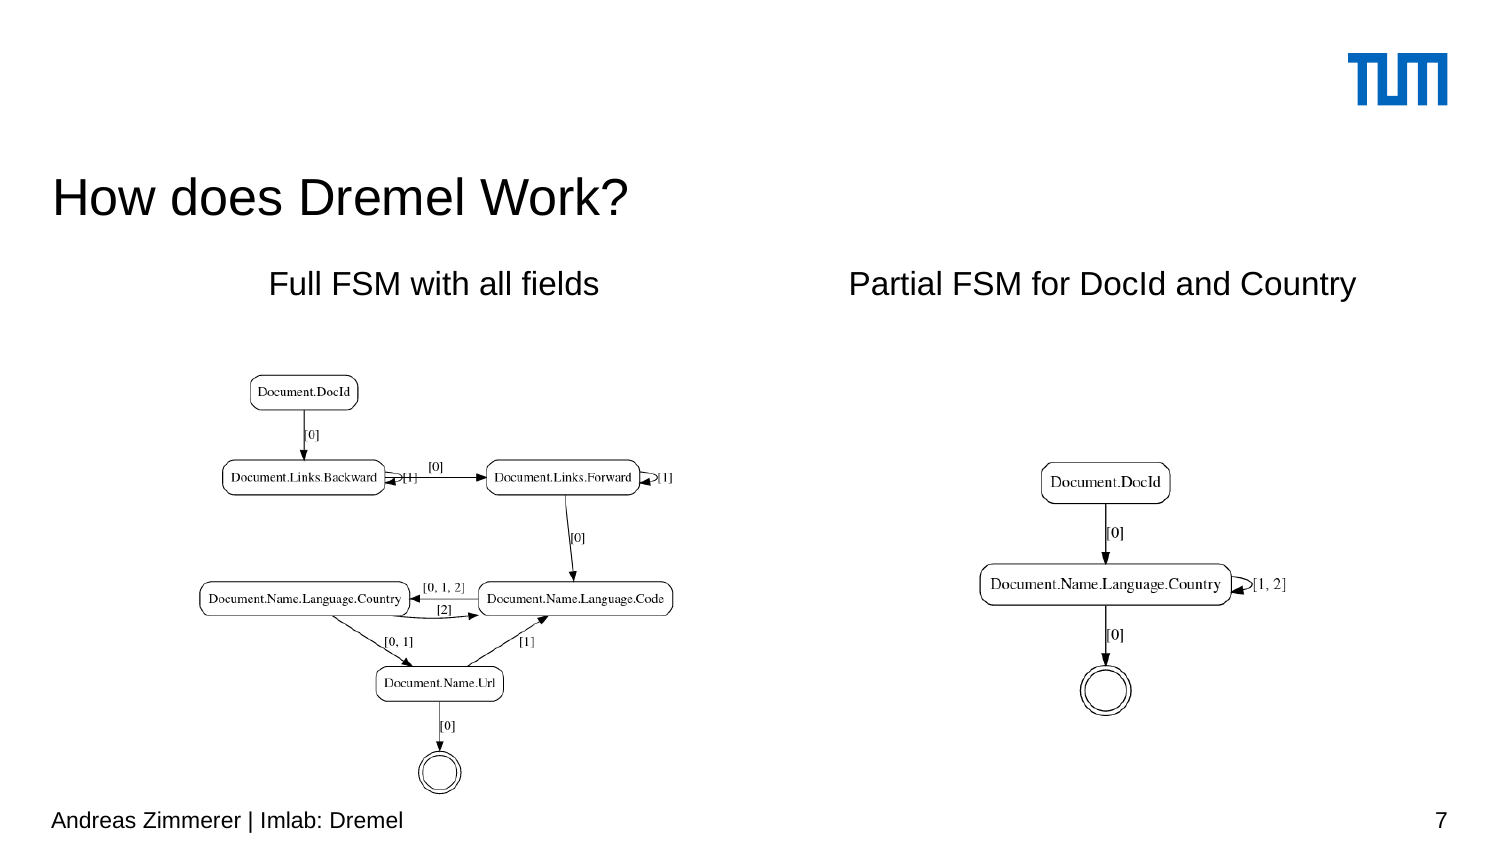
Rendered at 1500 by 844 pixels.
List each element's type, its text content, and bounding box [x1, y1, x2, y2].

title How does Dremel Work? [52, 159, 1449, 227]
picture [975, 457, 1291, 721]
list Full FSM with all fields Partial FSM for DocId and Country [0, 262, 1449, 771]
footer Andreas Zimmerer | Imlab: Dremel [51, 796, 1112, 842]
slide_number <number> [1112, 796, 1448, 842]
picture [180, 371, 691, 797]
